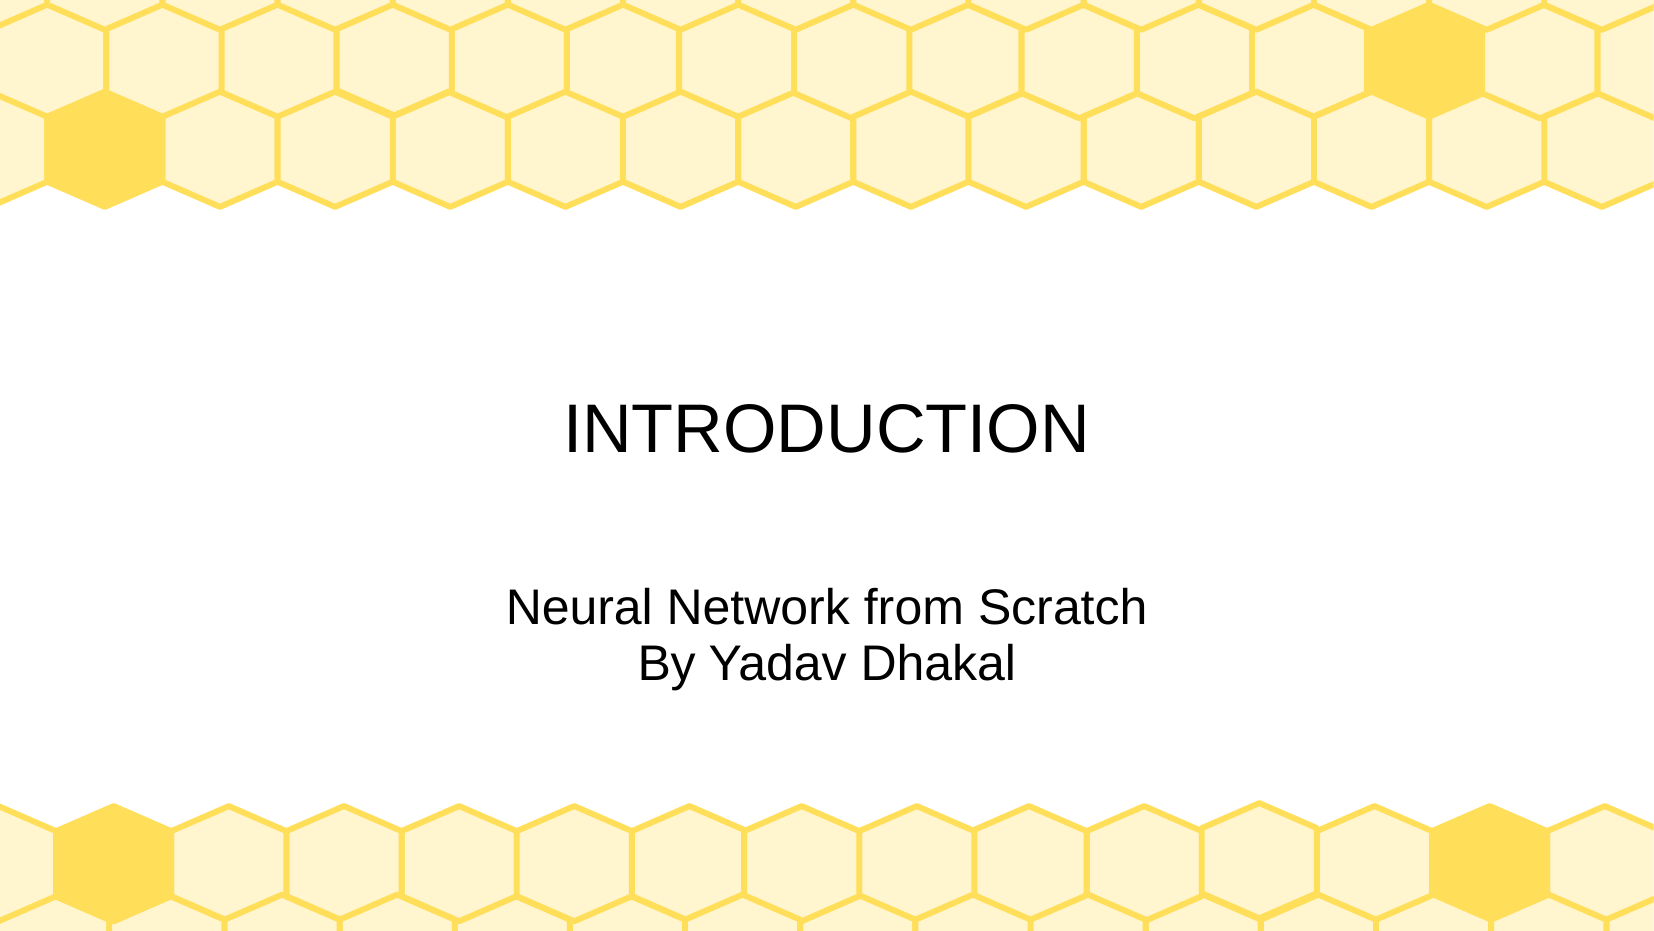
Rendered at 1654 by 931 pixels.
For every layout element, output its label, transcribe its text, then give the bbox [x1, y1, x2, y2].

title INTRODUCTION [88, 324, 1565, 532]
subtitle Neural Network from Scratch By Yadav Dhakal [88, 561, 1565, 709]
